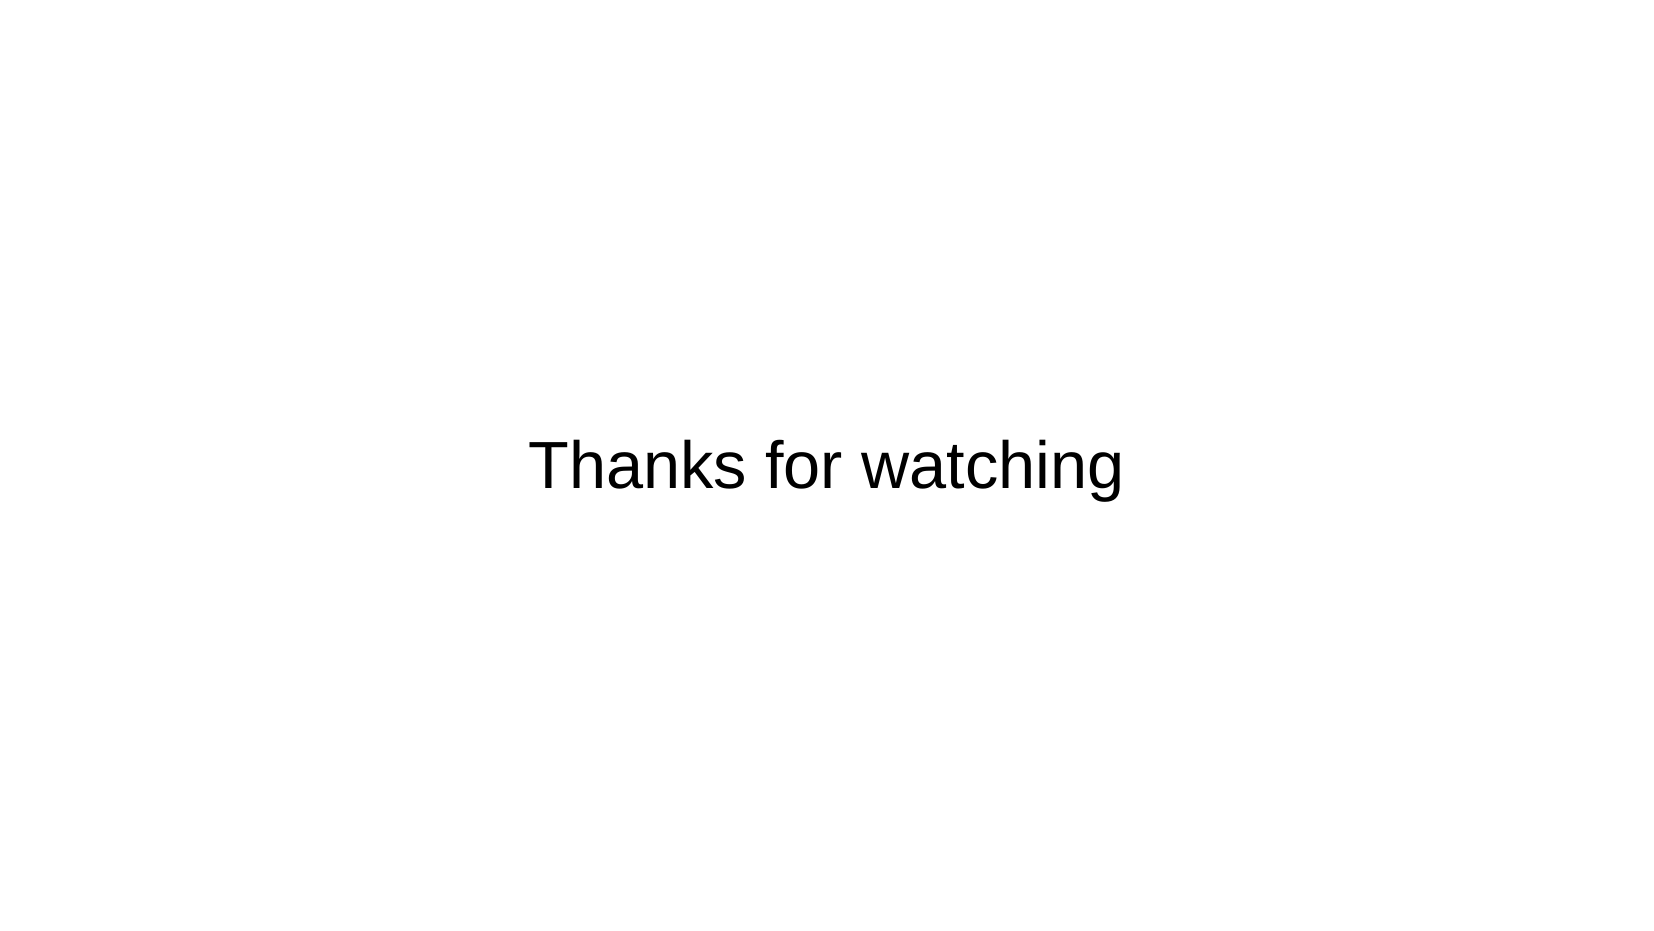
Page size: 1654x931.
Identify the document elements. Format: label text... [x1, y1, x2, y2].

subtitle Thanks for watching [82, 46, 1571, 884]
